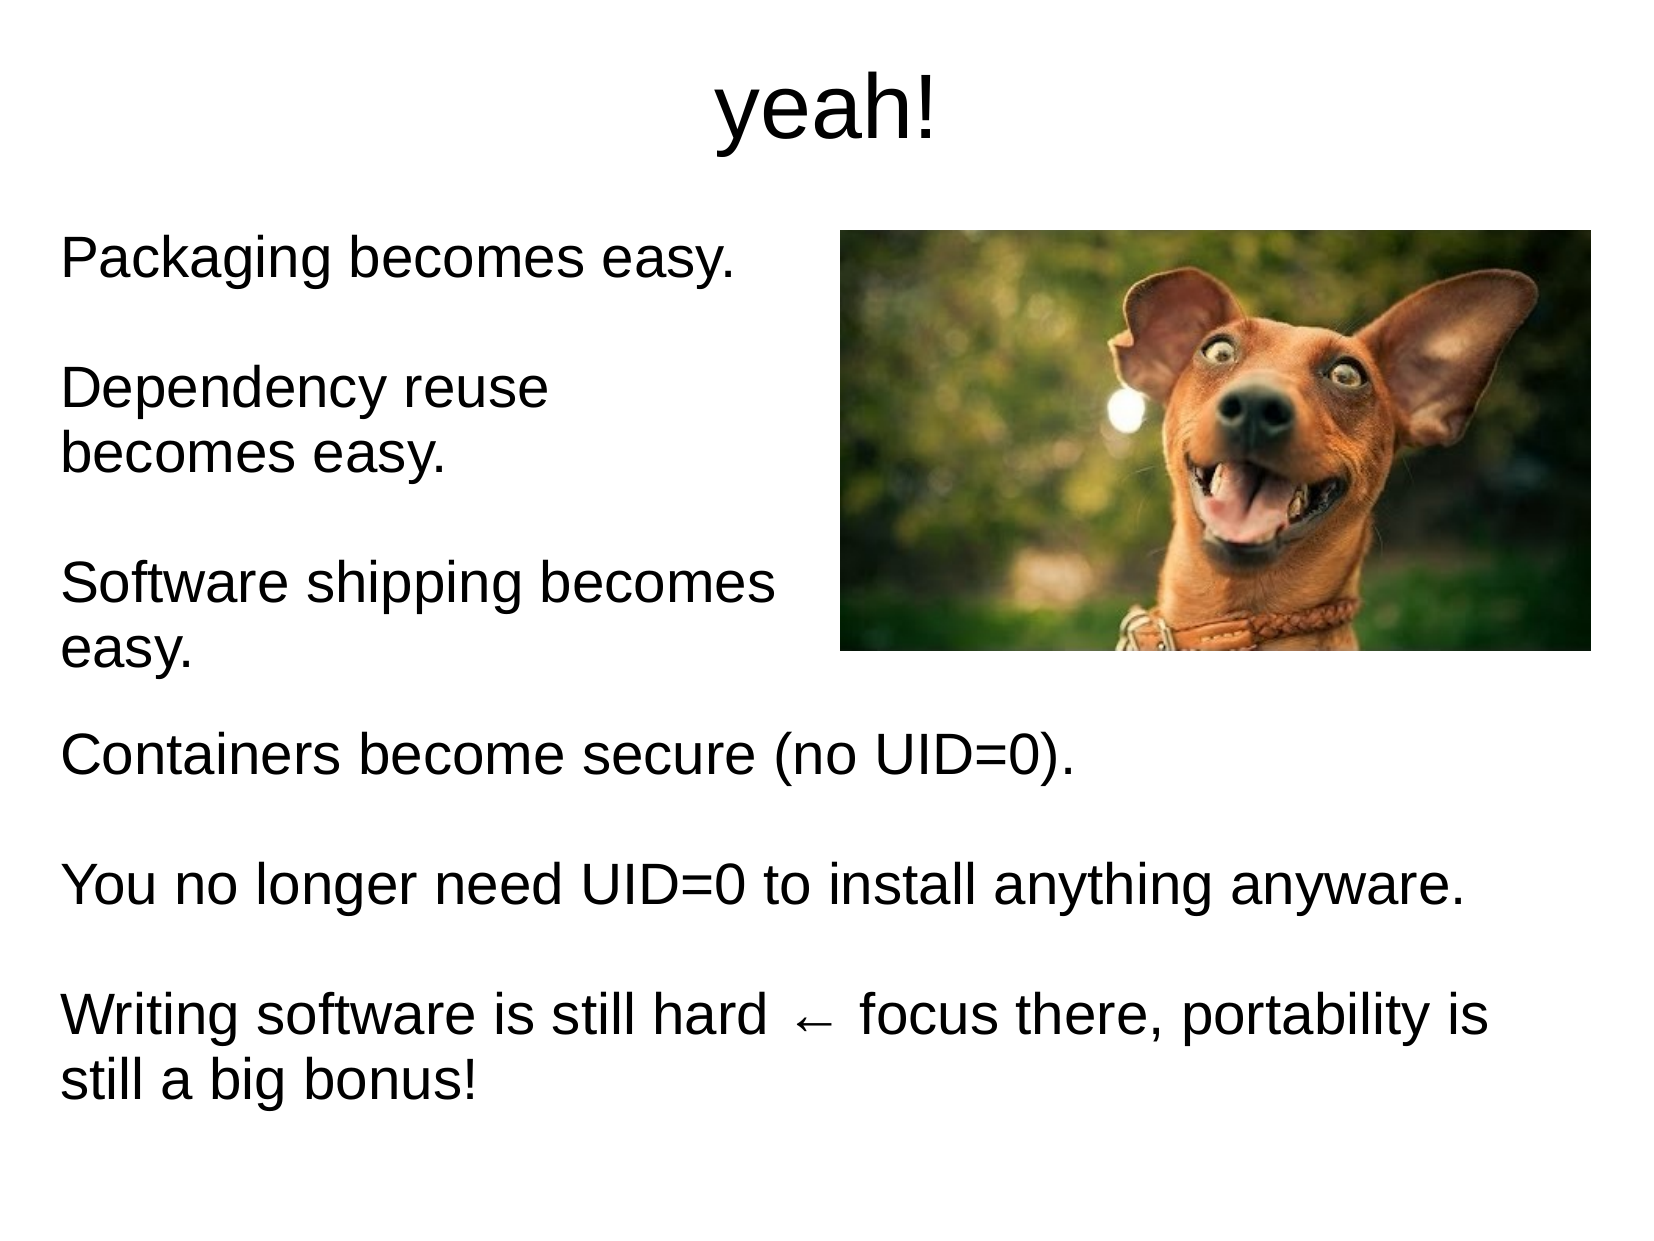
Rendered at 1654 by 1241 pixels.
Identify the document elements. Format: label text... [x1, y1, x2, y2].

title Packaging becomes easy. Dependency reuse becomes easy. Software shipping becomes easy. [60, 225, 796, 635]
title Containers become secure (no UID=0). You no longer need UID=0 to install anything anyware. Writing software is still hard ← focus there, portability is still a big bonus! [60, 635, 1501, 1241]
picture [840, 230, 1591, 651]
title yeah! [82, 2, 1571, 211]
